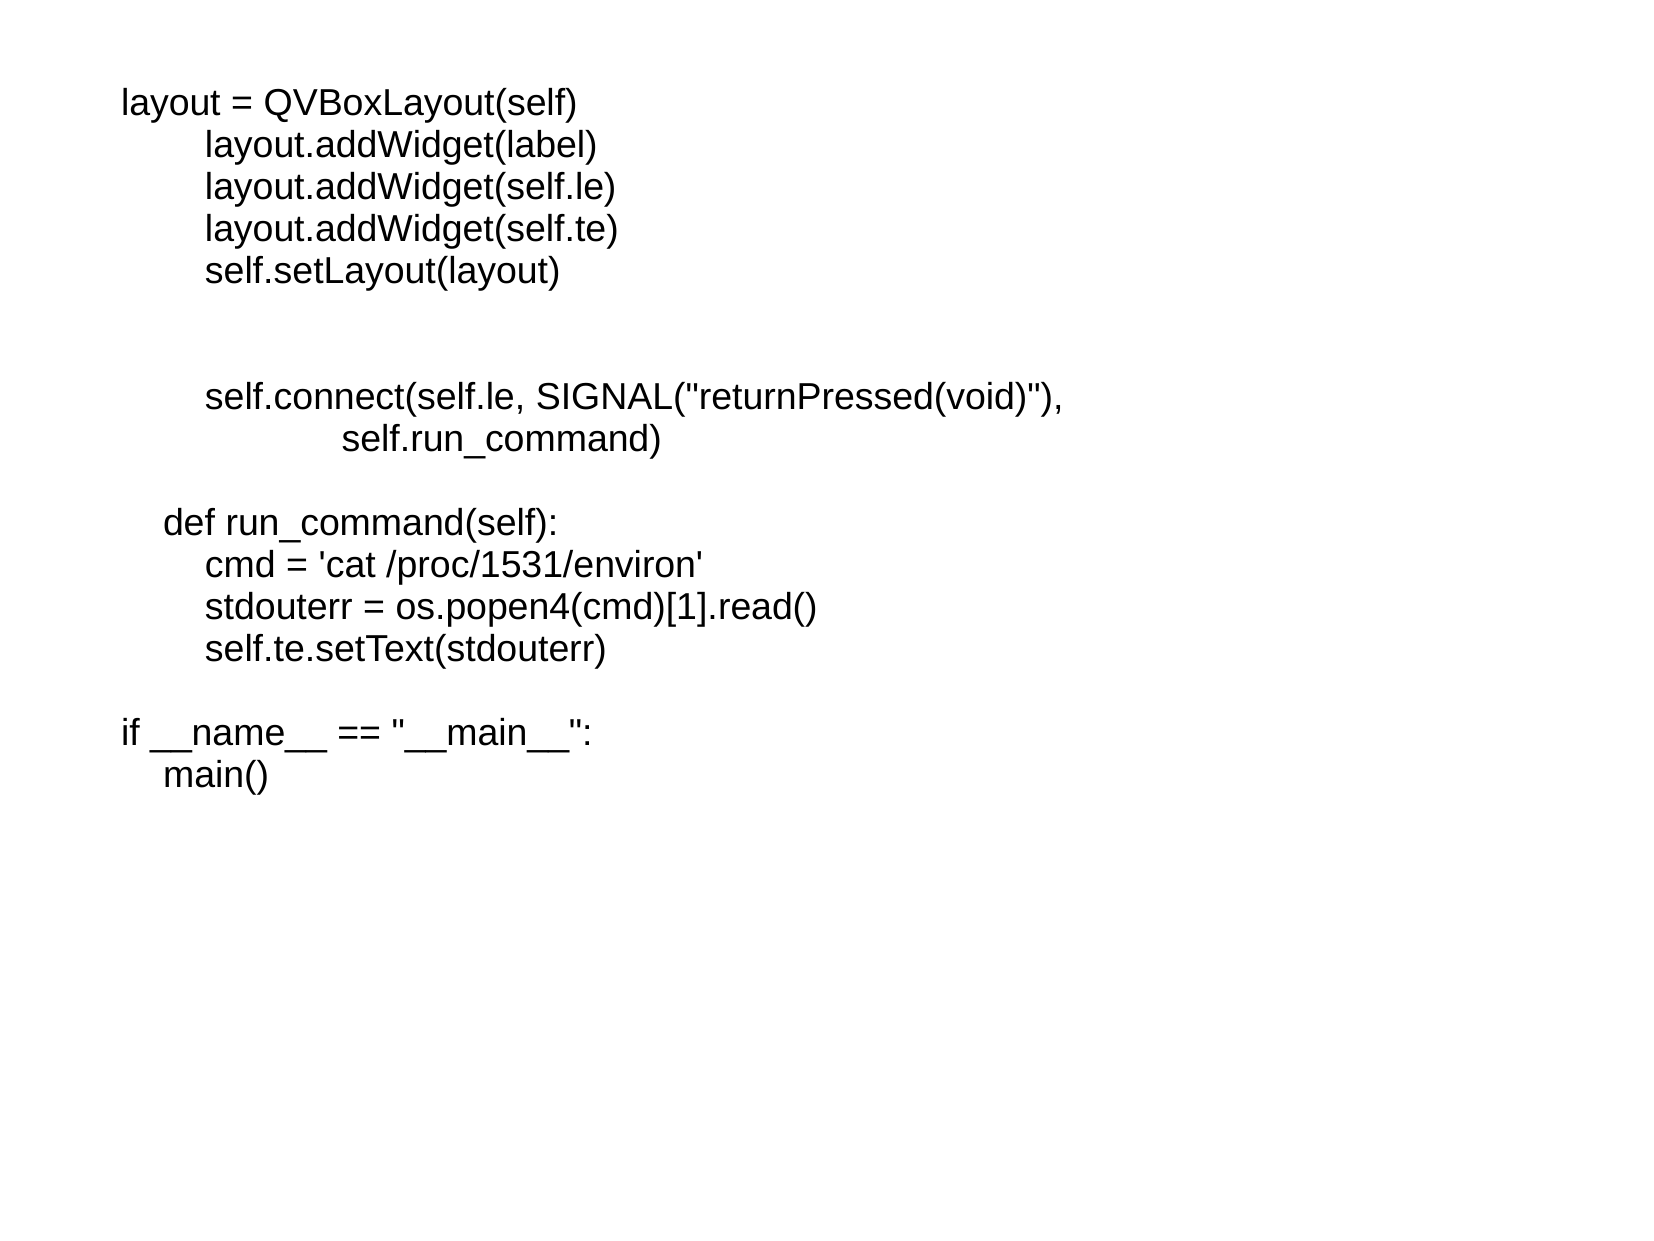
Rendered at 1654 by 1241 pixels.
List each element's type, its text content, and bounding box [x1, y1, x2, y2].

text_box layout = QVBoxLayout(self) layout.addWidget(label) layout.addWidget(self.le) layout.addWidget(self.te) self.setLayout(layout) self.connect(self.le, SIGNAL("returnPressed(void)"), self.run_command) def run_command(self): cmd = 'cat /proc/1531/environ' stdouterr = os.popen4(cmd)[1].read() self.te.setText(stdouterr) if __name__ == "__main__": main() [106, 74, 1079, 1063]
